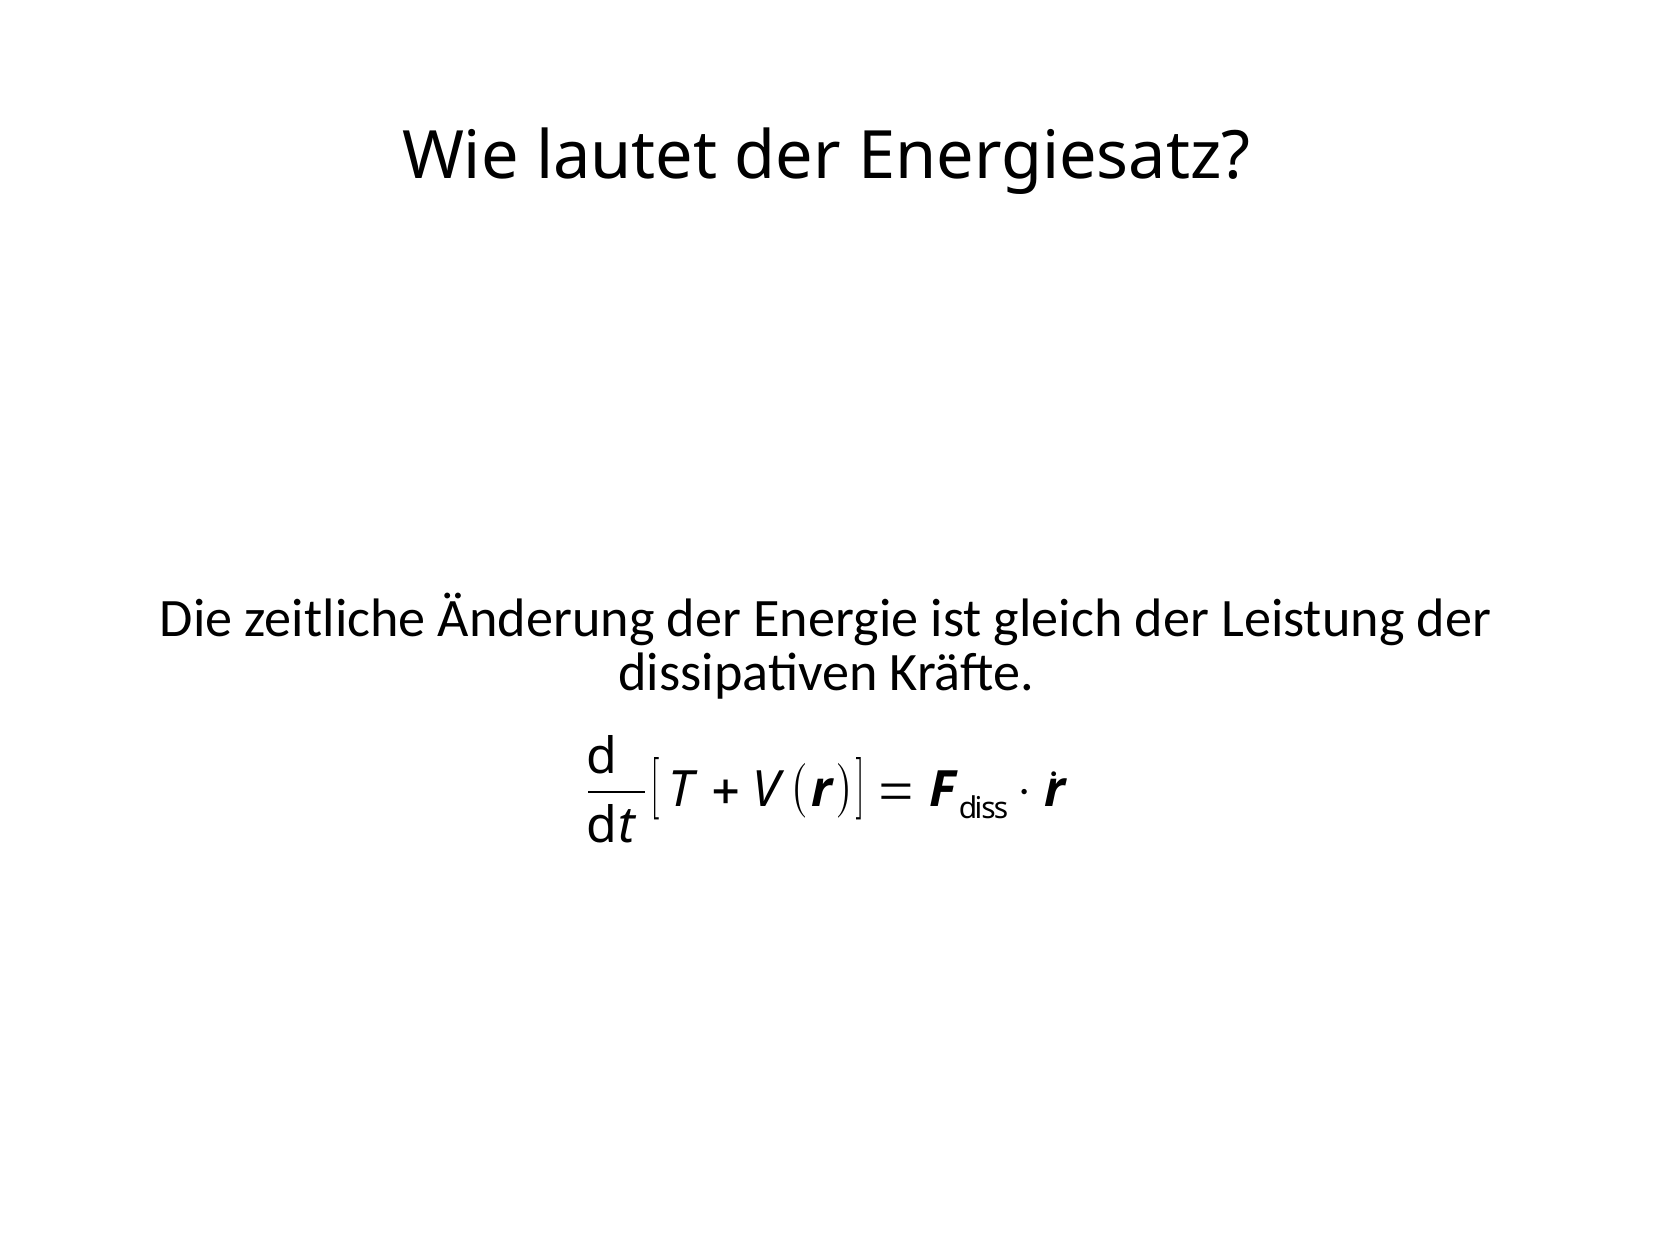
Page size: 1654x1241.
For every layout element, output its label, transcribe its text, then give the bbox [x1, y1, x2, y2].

subtitle Die zeitliche Änderung der Energie ist gleich der Leistung der dissipativen Kräfte. [82, 290, 1571, 1010]
title Wie lautet der Energiesatz? [82, 49, 1571, 257]
chart [580, 726, 1073, 857]
